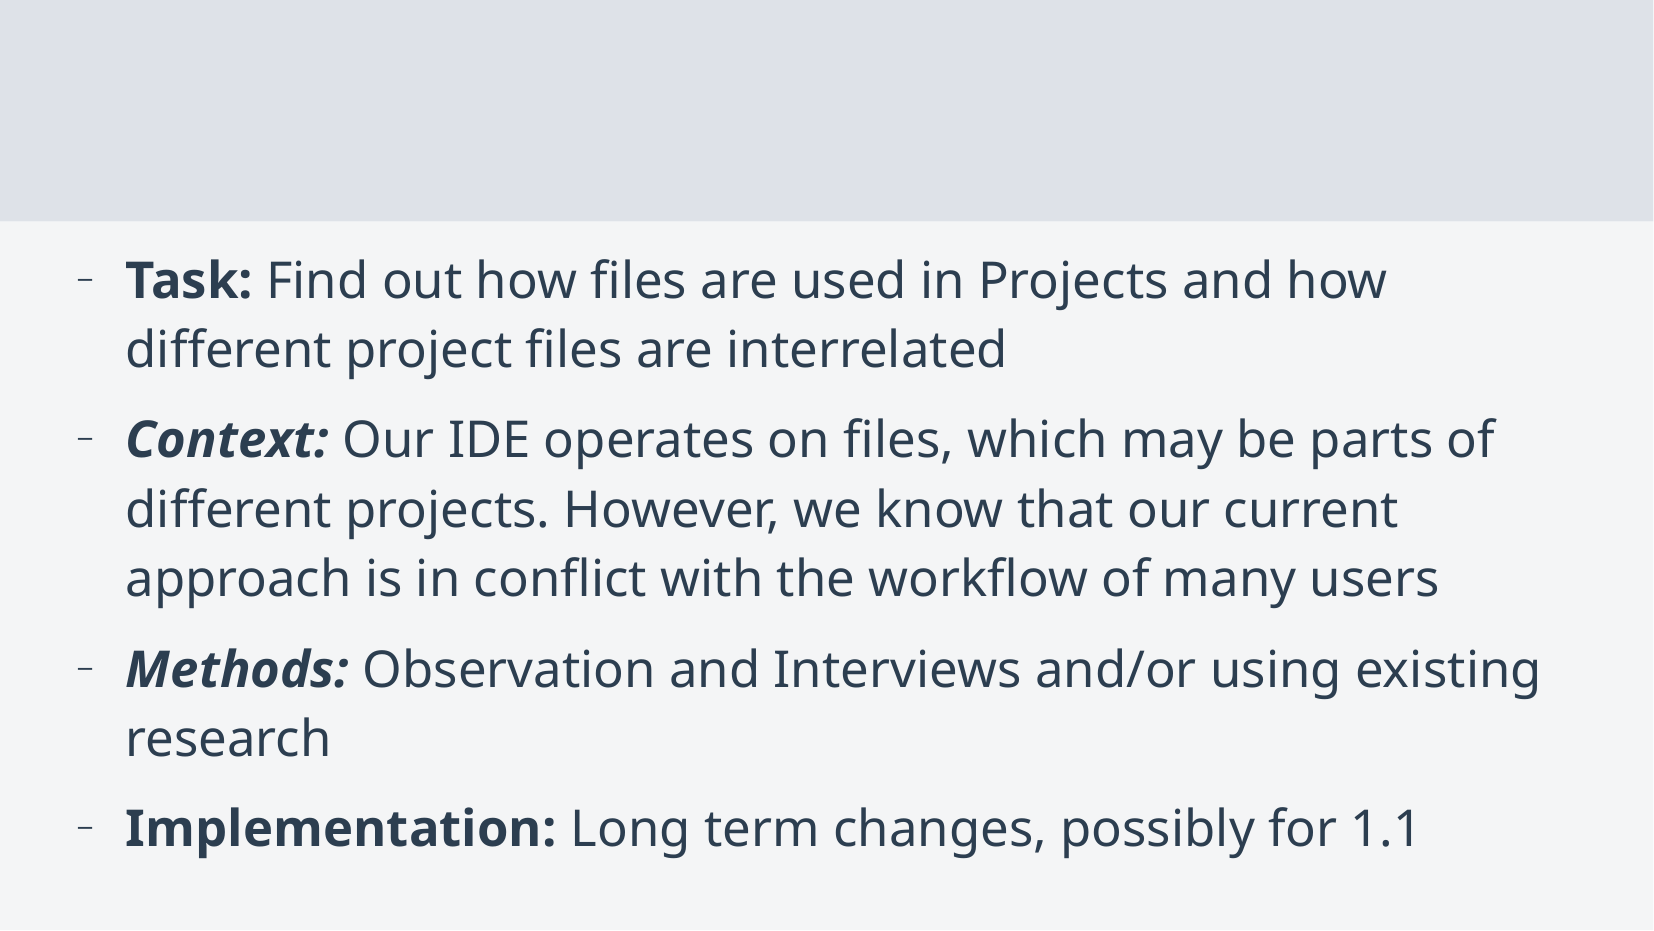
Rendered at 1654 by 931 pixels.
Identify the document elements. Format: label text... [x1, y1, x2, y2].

list Task: Find out how files are used in Projects and how different project files are interrelated Context: Our IDE operates on files, which may be parts of different projects. However, we know that our current approach is in conflict with the workflow of many users Methods: Observation and Interviews and/or using existing research Implementation: Long term changes, possibly for 1.1 [59, 243, 1595, 864]
